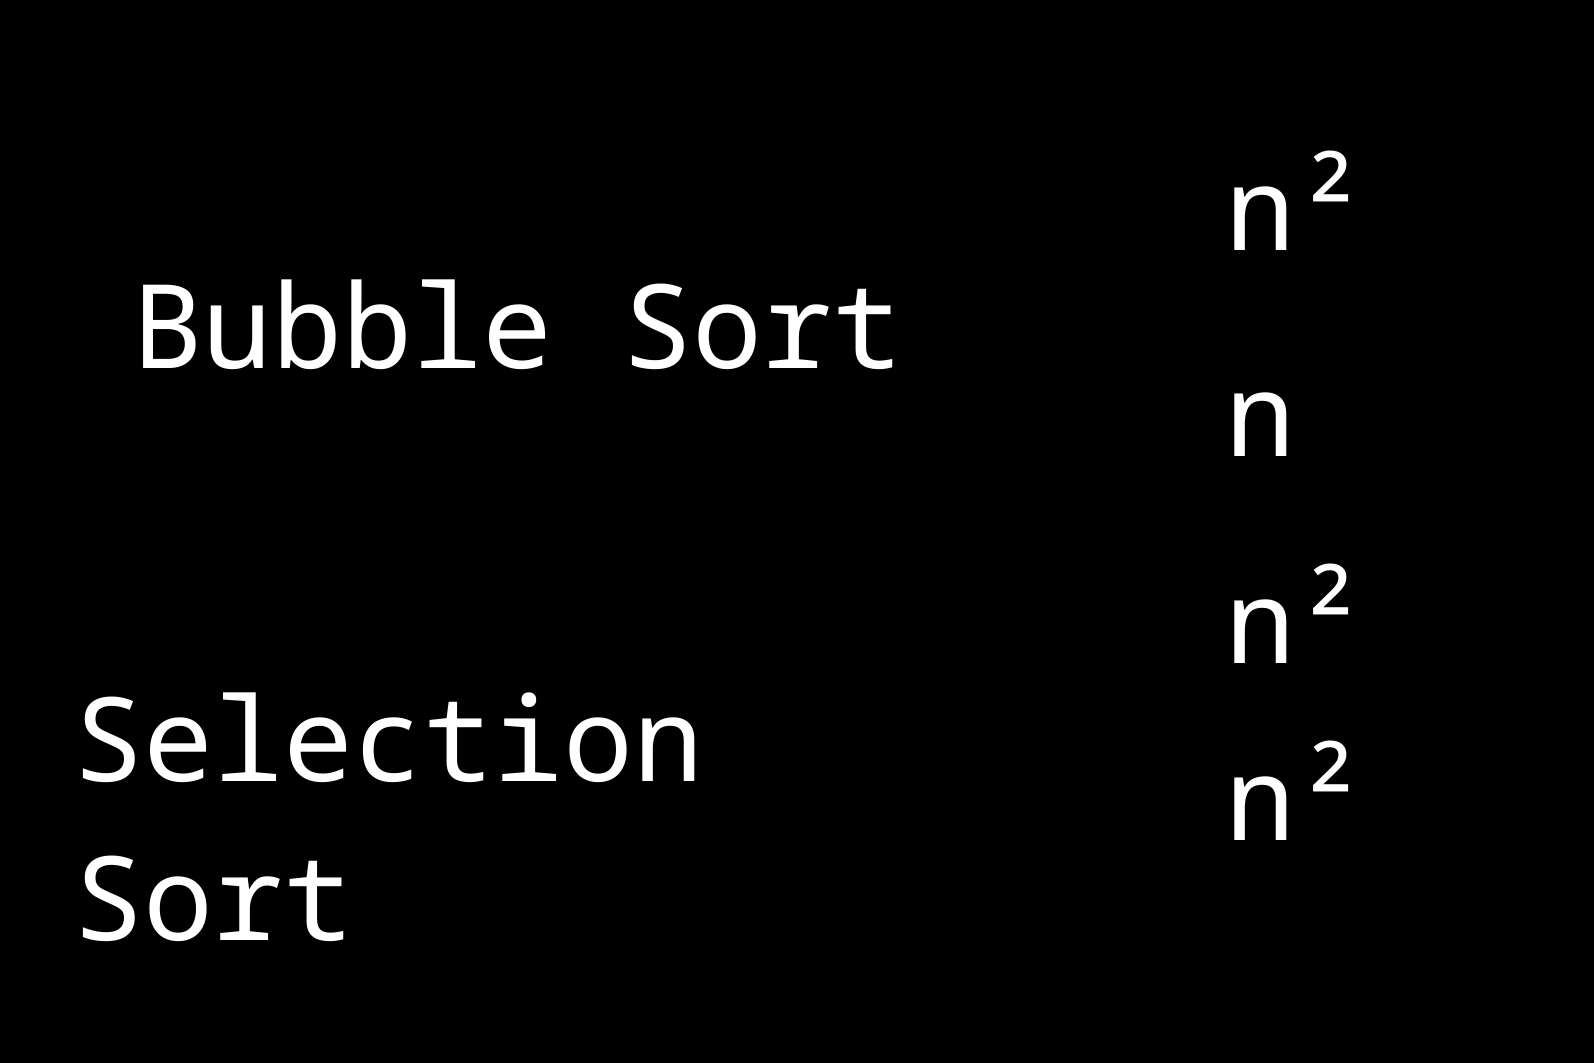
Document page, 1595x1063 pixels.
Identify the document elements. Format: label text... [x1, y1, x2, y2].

text_box n [1210, 324, 1595, 531]
text_box Selection Sort [59, 649, 1034, 827]
text_box n² [1210, 708, 1595, 916]
text_box n² [1210, 531, 1595, 708]
text_box n² [1210, 118, 1595, 324]
text_box Bubble Sort [118, 236, 945, 414]
